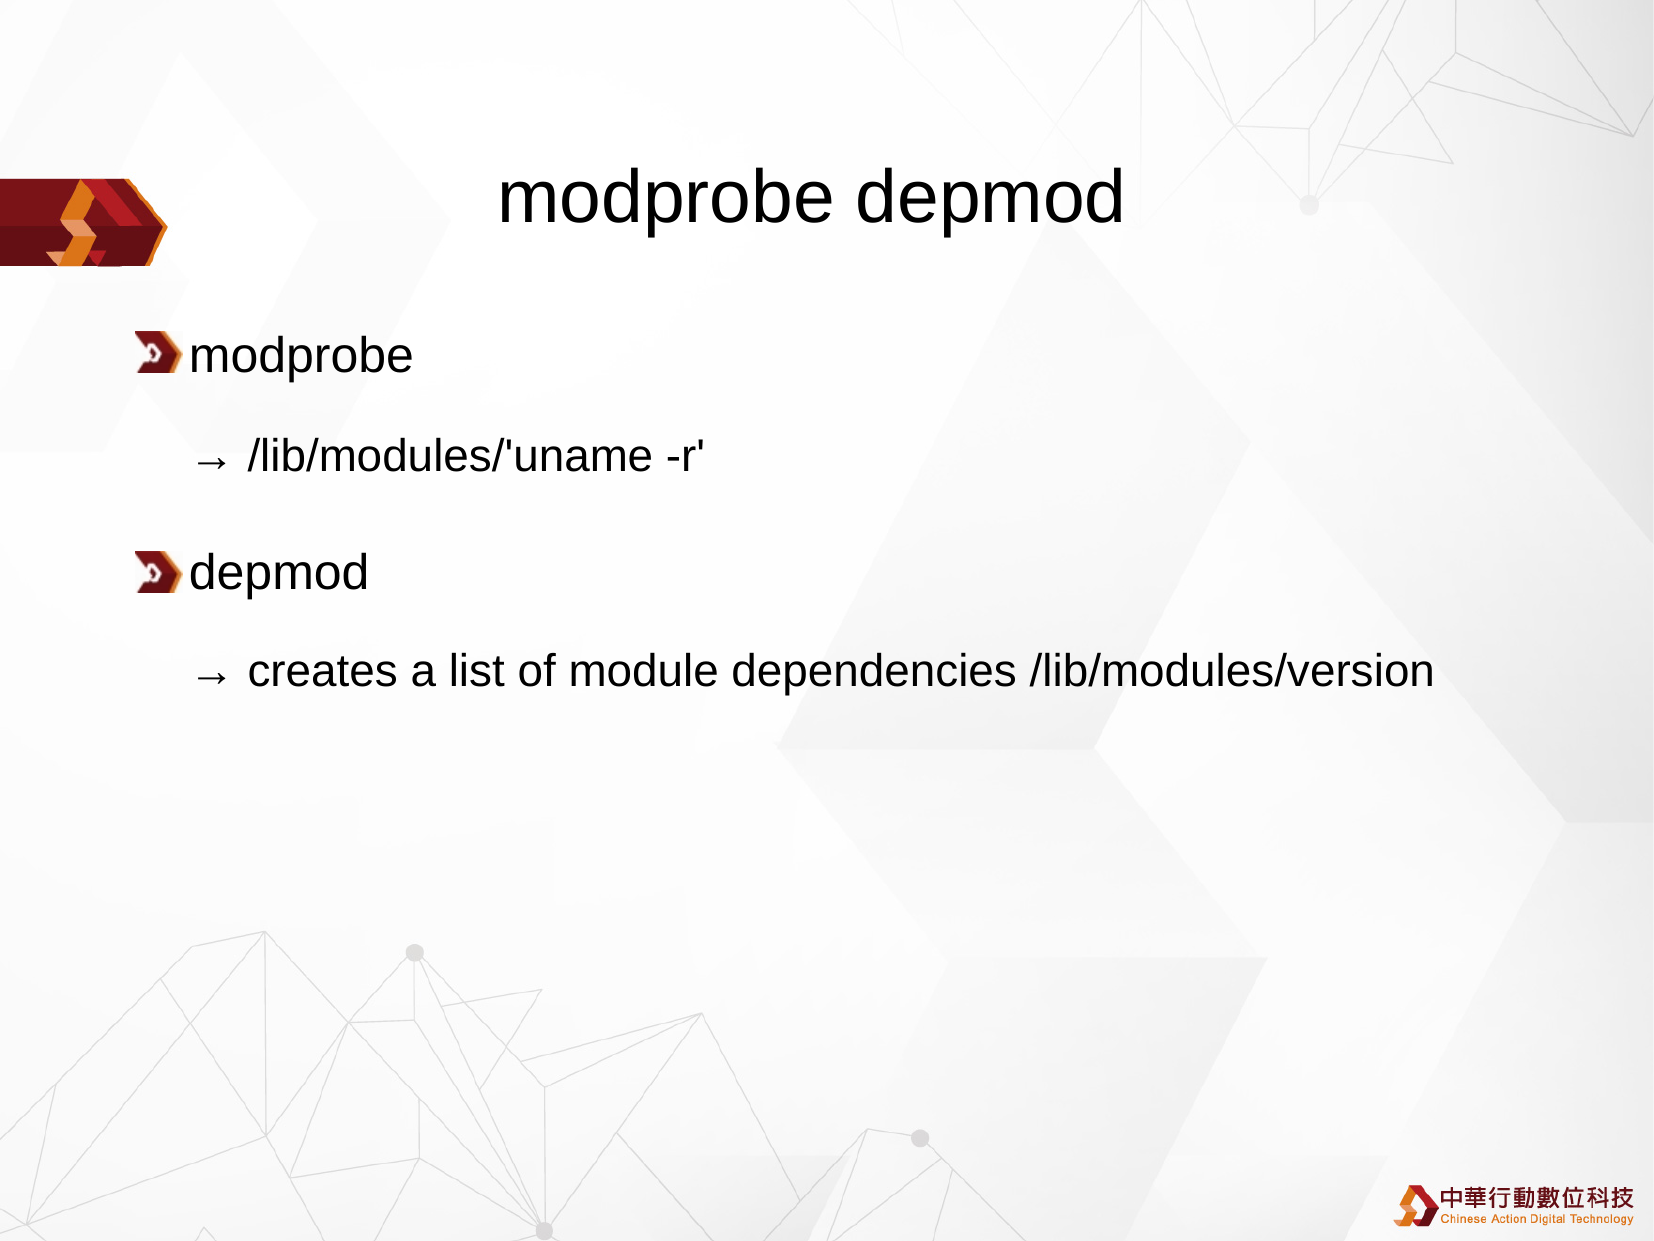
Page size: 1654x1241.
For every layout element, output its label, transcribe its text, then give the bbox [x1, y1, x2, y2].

title modprobe depmod [118, 112, 1506, 281]
list modprobe → /lib/modules/'uname -r' depmod → creates a list of module dependencies /lib/modules/version [118, 319, 1571, 1040]
picture [0, 0, 1654, 1241]
